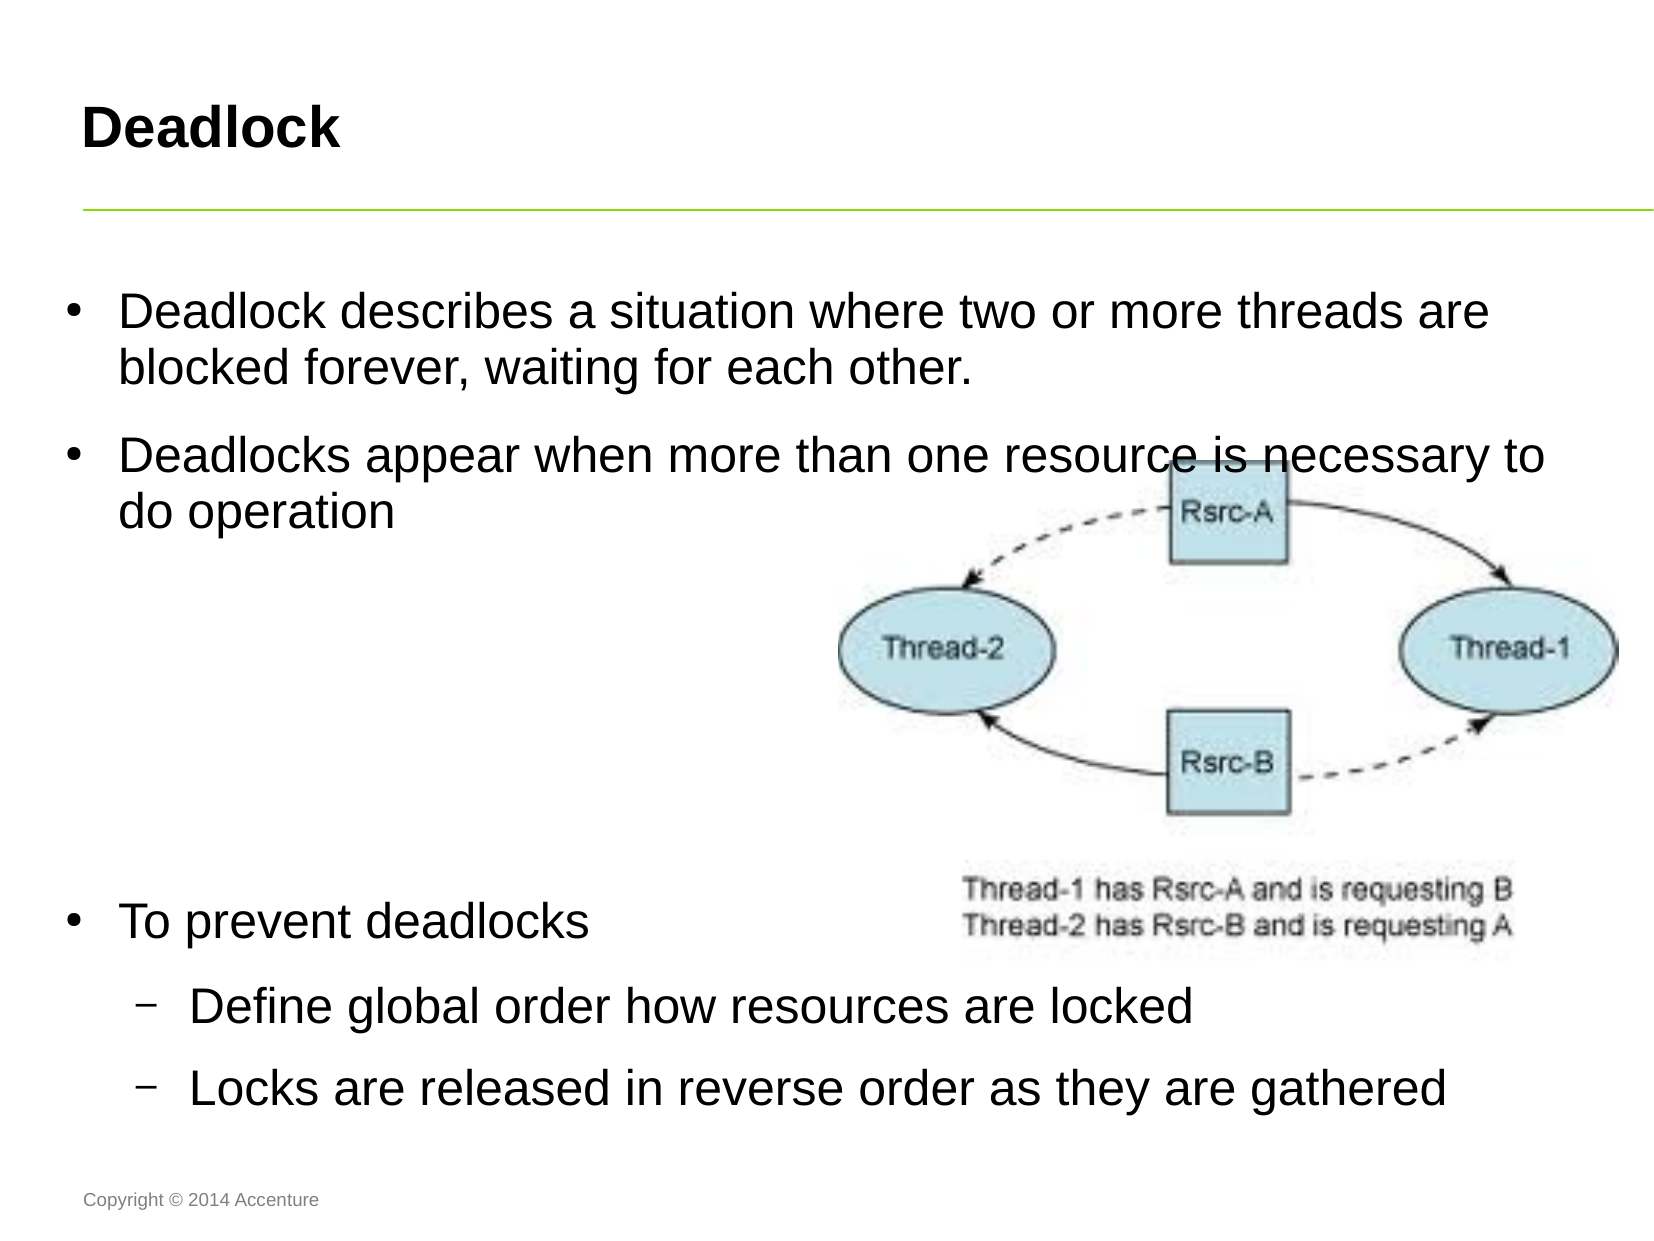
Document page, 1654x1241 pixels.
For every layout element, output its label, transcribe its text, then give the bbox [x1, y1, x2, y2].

picture [1607, 460, 1619, 974]
list Deadlock describes a situation where two or more threads are blocked forever, waiting for each other. Deadlocks appear when more than one resource is necessary to do operation To prevent deadlocks Define global order how resources are locked Locks are released in reverse order as they are gathered [47, 283, 1607, 1241]
title Deadlock [81, 56, 1654, 199]
